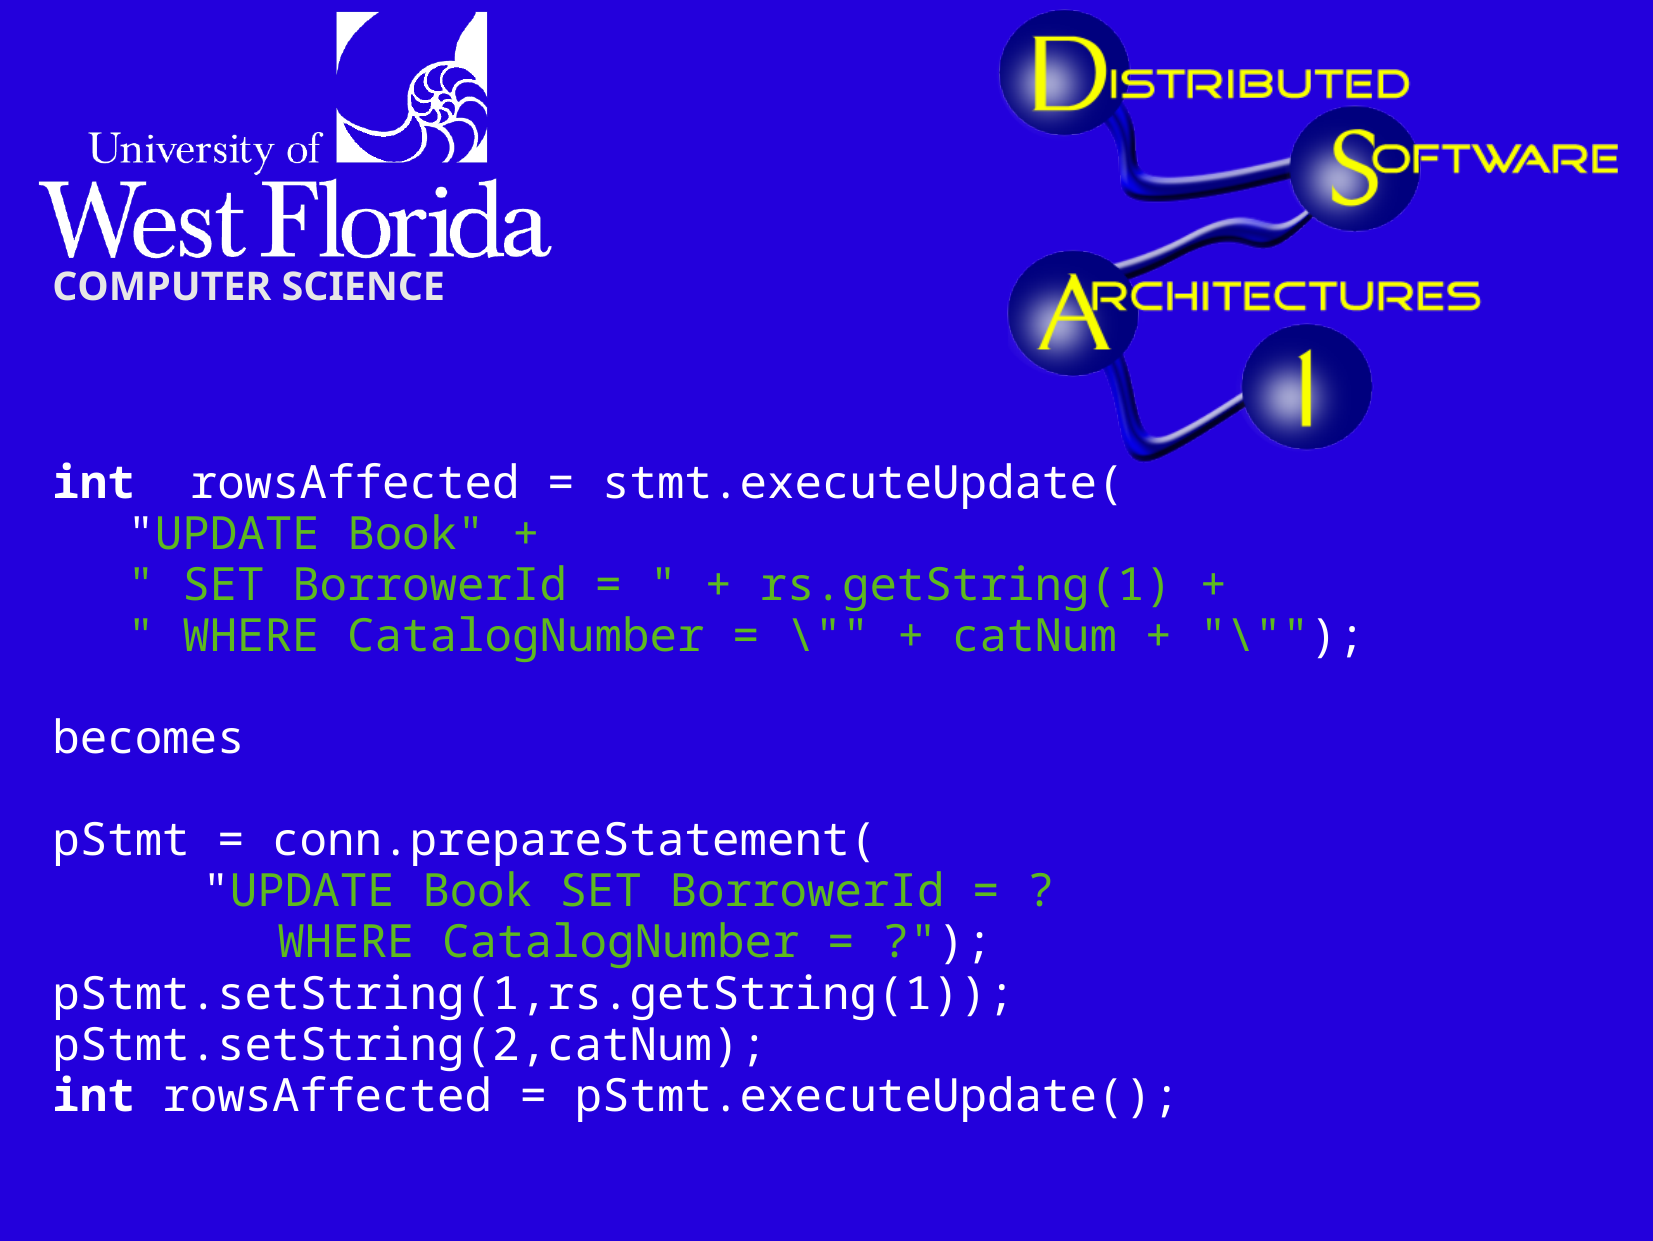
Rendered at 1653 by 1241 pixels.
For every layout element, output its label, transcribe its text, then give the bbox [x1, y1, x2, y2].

picture [37, 0, 559, 262]
picture [910, 0, 1653, 506]
text_box COMPUTER SCIENCE [37, 262, 563, 316]
text_box int rowsAffected = stmt.executeUpdate( "UPDATE Book" + " SET BorrowerId = " + rs.getString(1) + " WHERE CatalogNumber = \"" + catNum + "\""); becomes pStmt = conn.prepareStatement( "UPDATE Book SET BorrowerId = ? WHERE CatalogNumber = ?"); pStmt.setString(1,rs.getString(1)); pStmt.setString(2,catNum); int rowsAffected = pStmt.executeUpdate(); [37, 450, 1388, 801]
